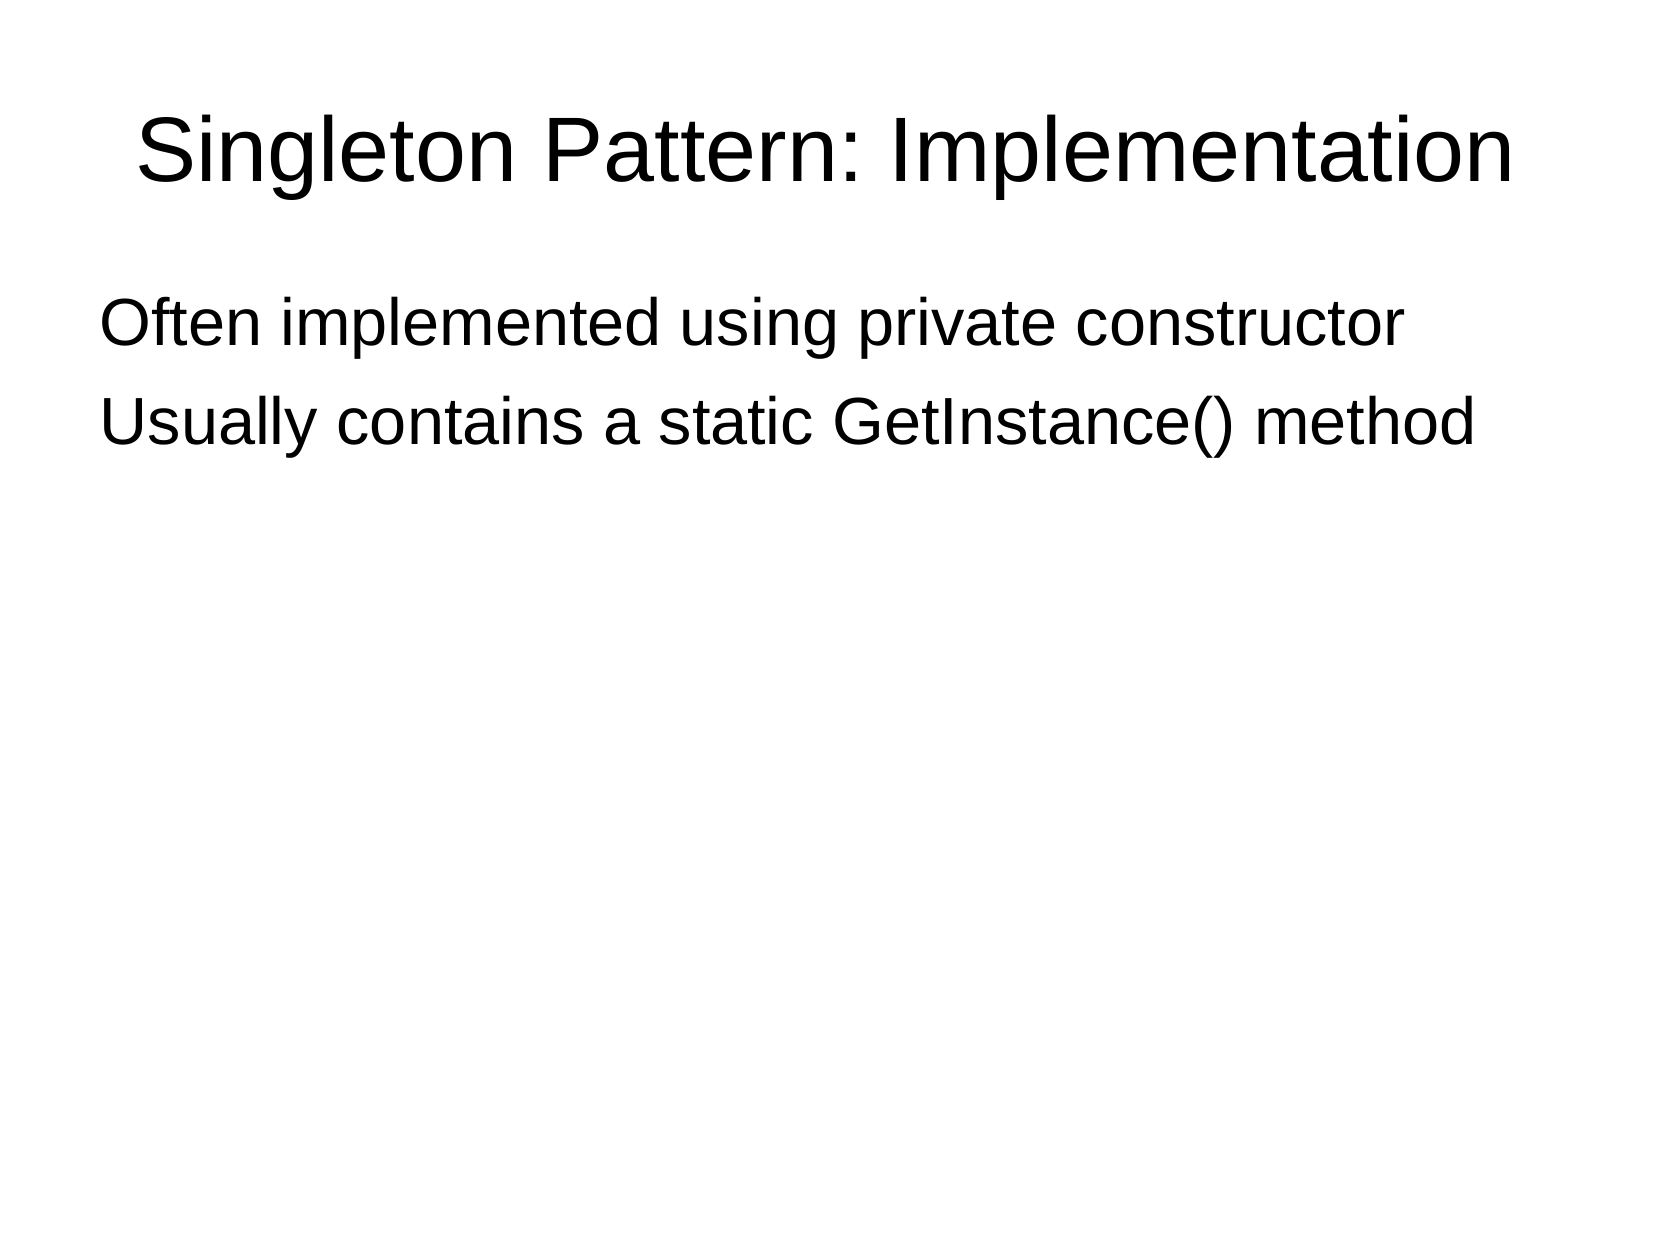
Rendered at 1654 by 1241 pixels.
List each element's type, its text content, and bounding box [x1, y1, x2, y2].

title Singleton Pattern: Implementation [82, 56, 1571, 249]
list Often implemented using private constructor Usually contains a static GetInstance() method [82, 290, 1571, 1094]
